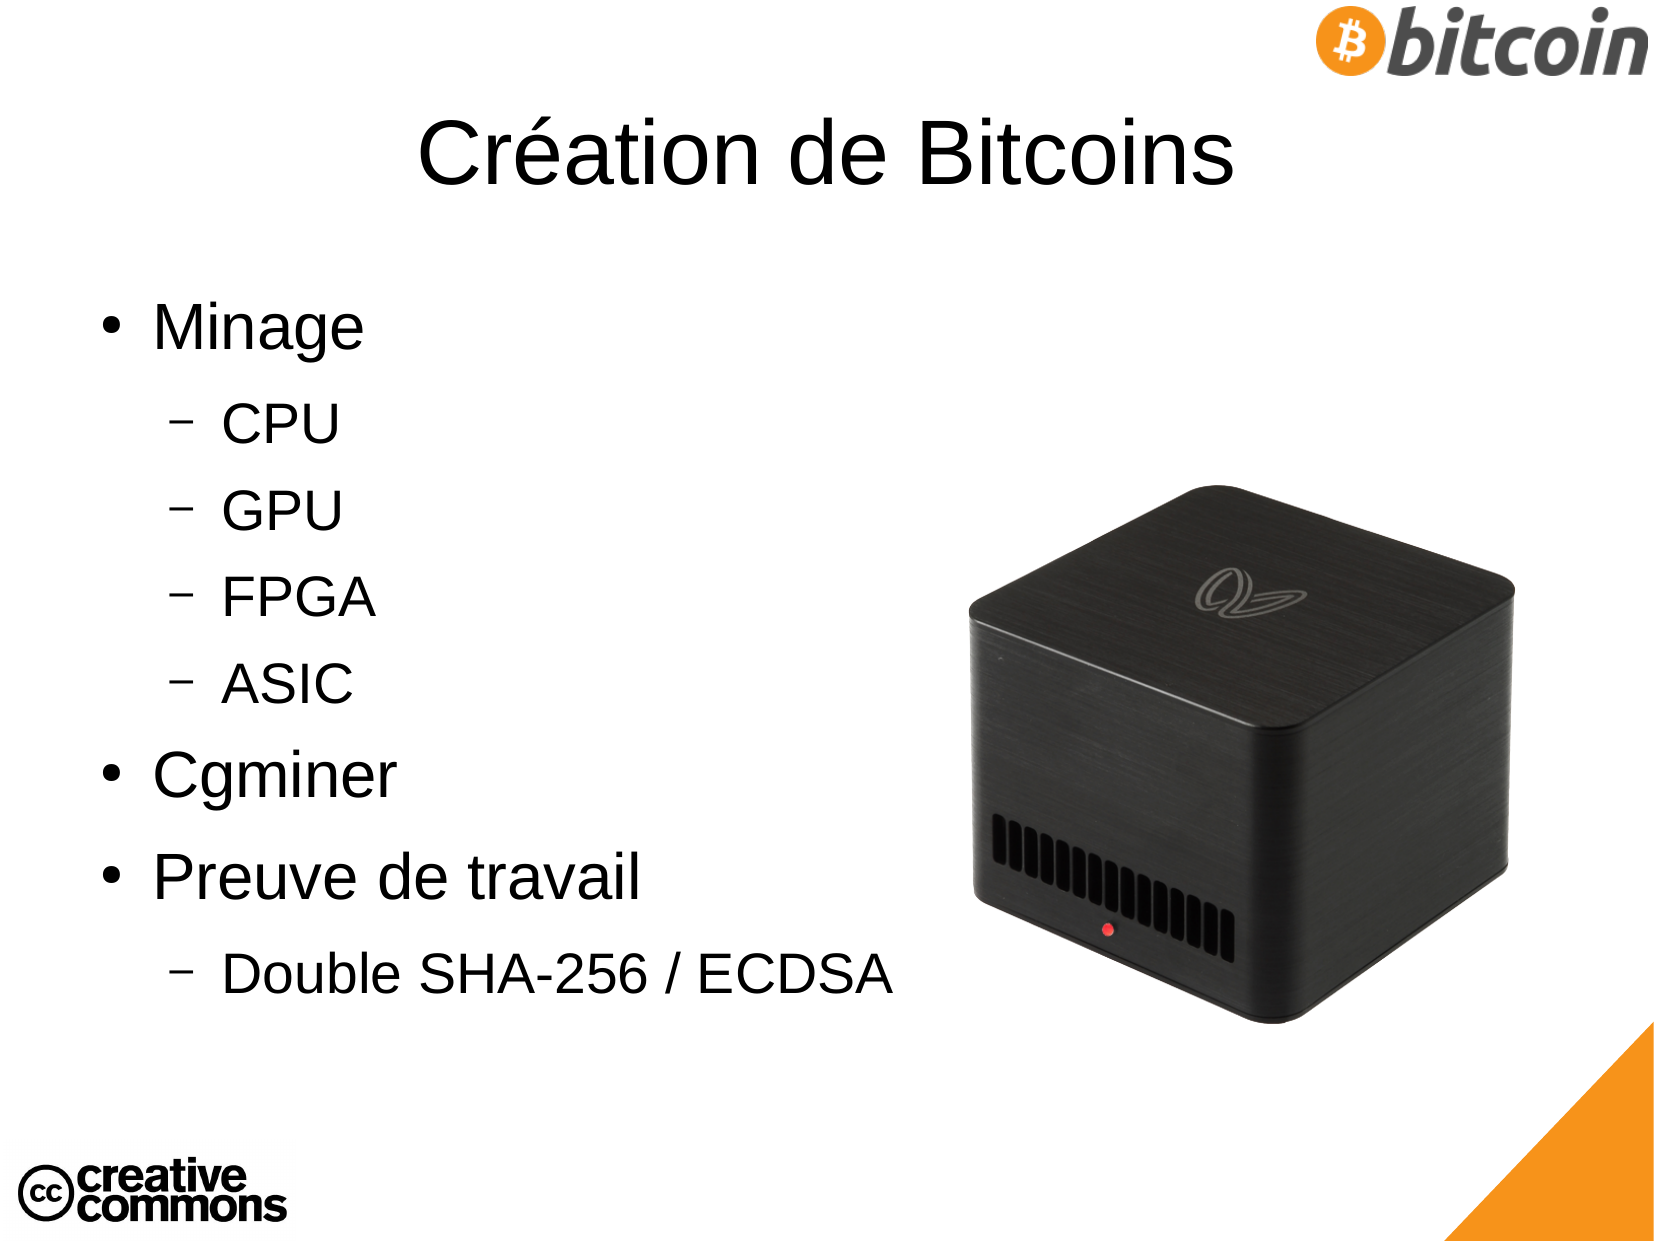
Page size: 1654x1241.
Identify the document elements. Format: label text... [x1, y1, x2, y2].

title Création de Bitcoins [82, 49, 1571, 257]
picture [968, 480, 1516, 1028]
picture [3, 1139, 296, 1241]
picture [1316, 6, 1648, 76]
list Minage CPU GPU FPGA ASIC Cgminer Preuve de travail Double SHA-256 / ECDSA [82, 290, 1538, 1010]
